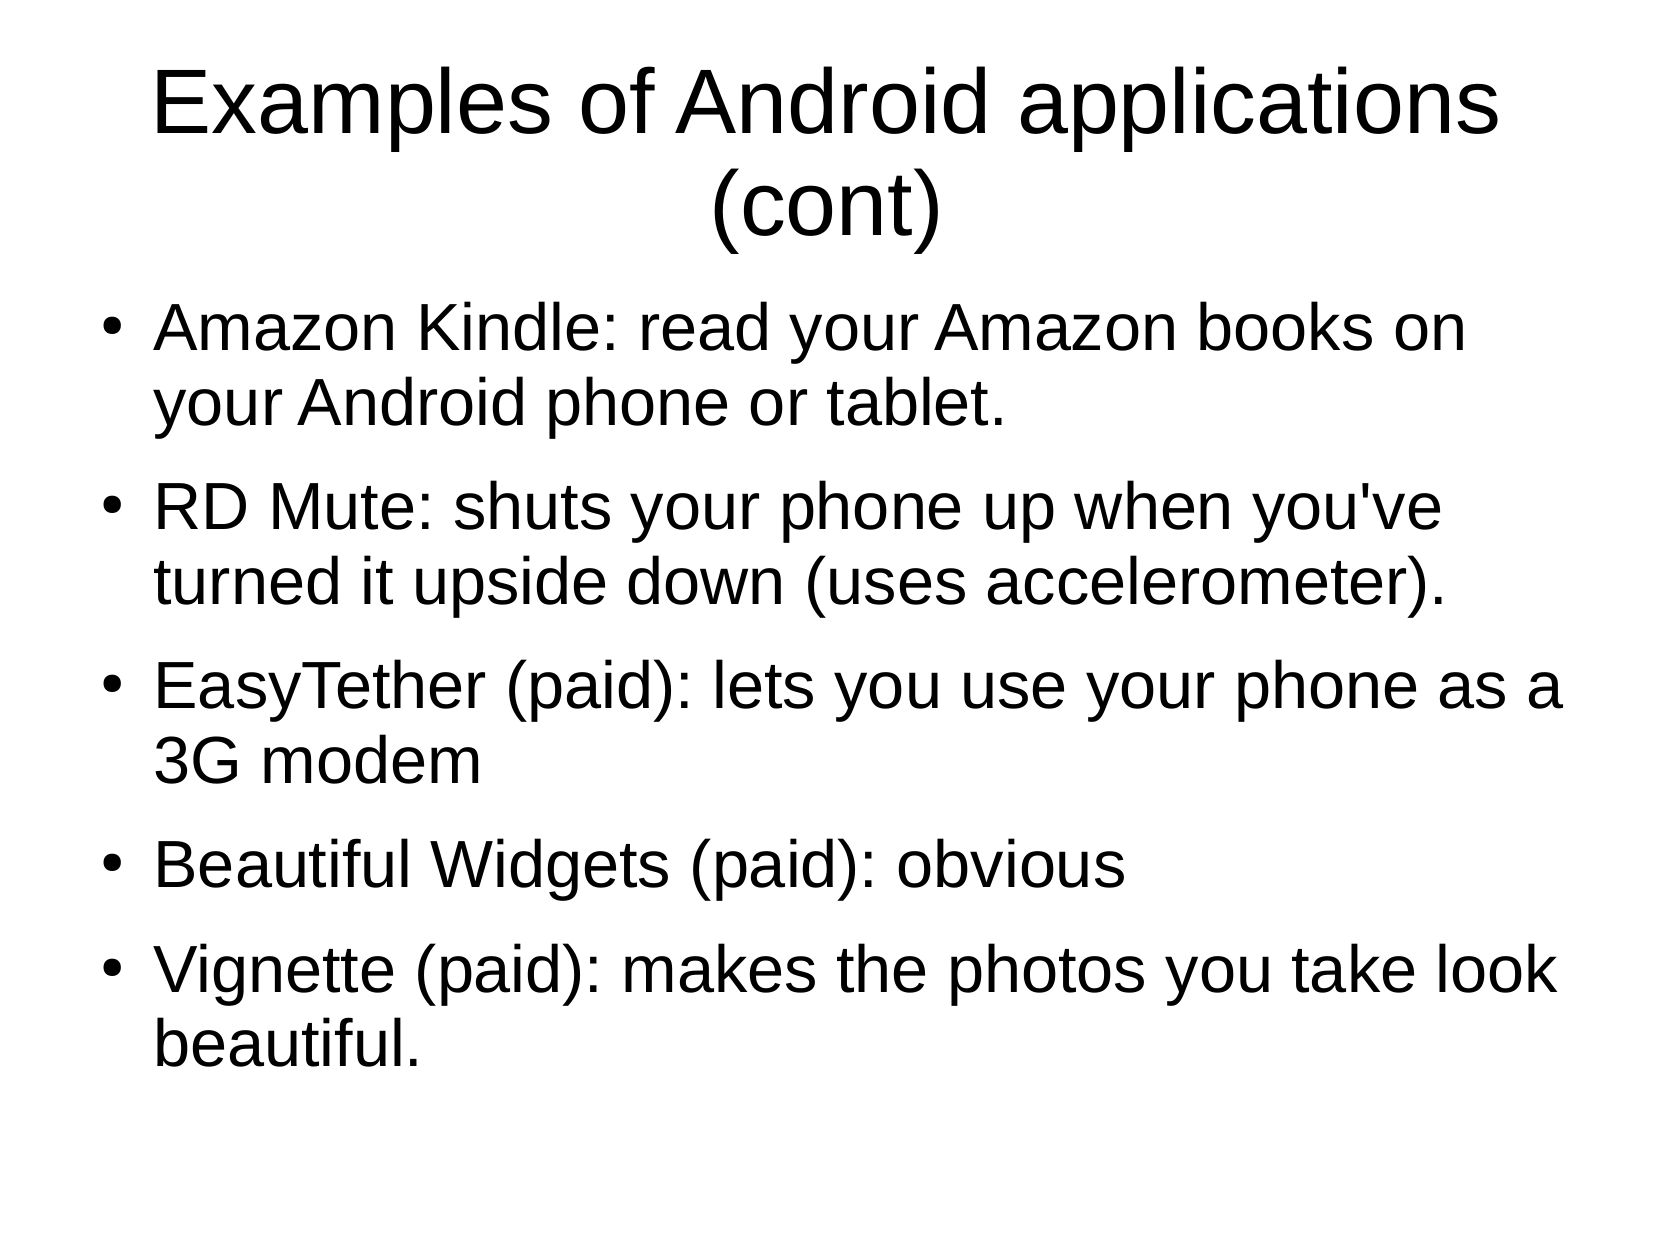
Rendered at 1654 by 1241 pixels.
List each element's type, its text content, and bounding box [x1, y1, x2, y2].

list Amazon Kindle: read your Amazon books on your Android phone or tablet. RD Mute: shuts your phone up when you've turned it upside down (uses accelerometer). EasyTether (paid): lets you use your phone as a 3G modem Beautiful Widgets (paid): obvious Vignette (paid): makes the photos you take look beautiful. [82, 290, 1571, 1109]
title Examples of Android applications (cont) [82, 49, 1571, 257]
